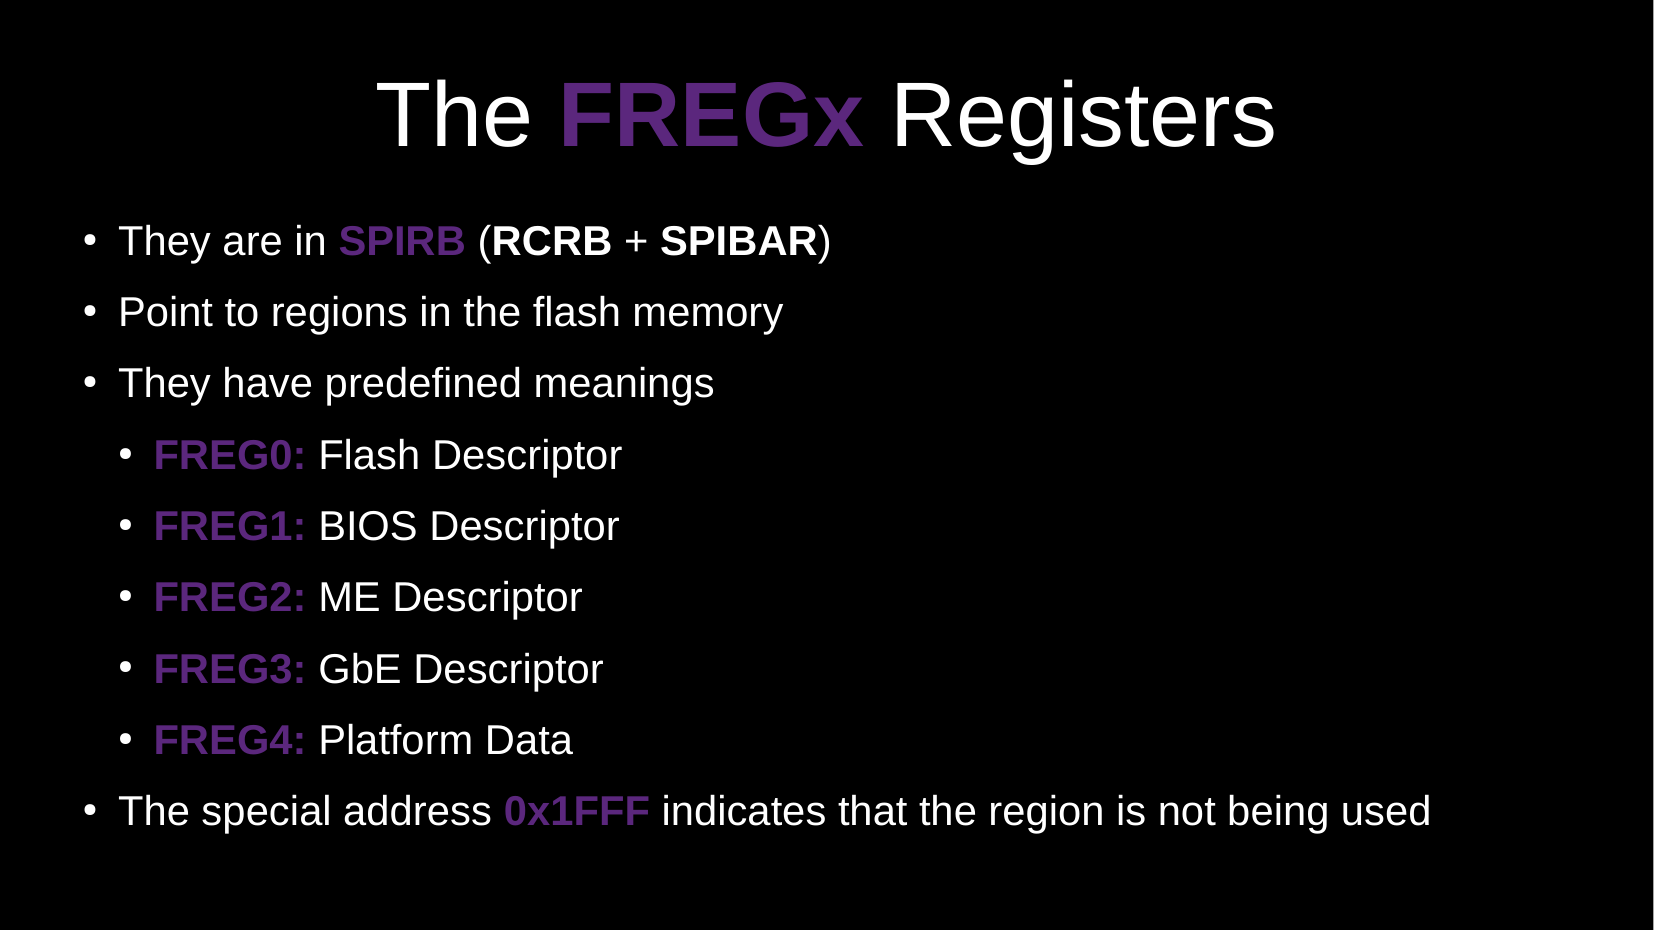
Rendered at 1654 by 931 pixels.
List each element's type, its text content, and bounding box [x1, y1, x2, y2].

subtitle They are in SPIRB (RCRB + SPIBAR) Point to regions in the flash memory They have predefined meanings FREG0: Flash Descriptor FREG1: BIOS Descriptor FREG2: ME Descriptor FREG3: GbE Descriptor FREG4: Platform Data The special address 0x1FFF indicates that the region is not being used [82, 217, 1571, 835]
title The FREGx Registers [82, 37, 1571, 193]
